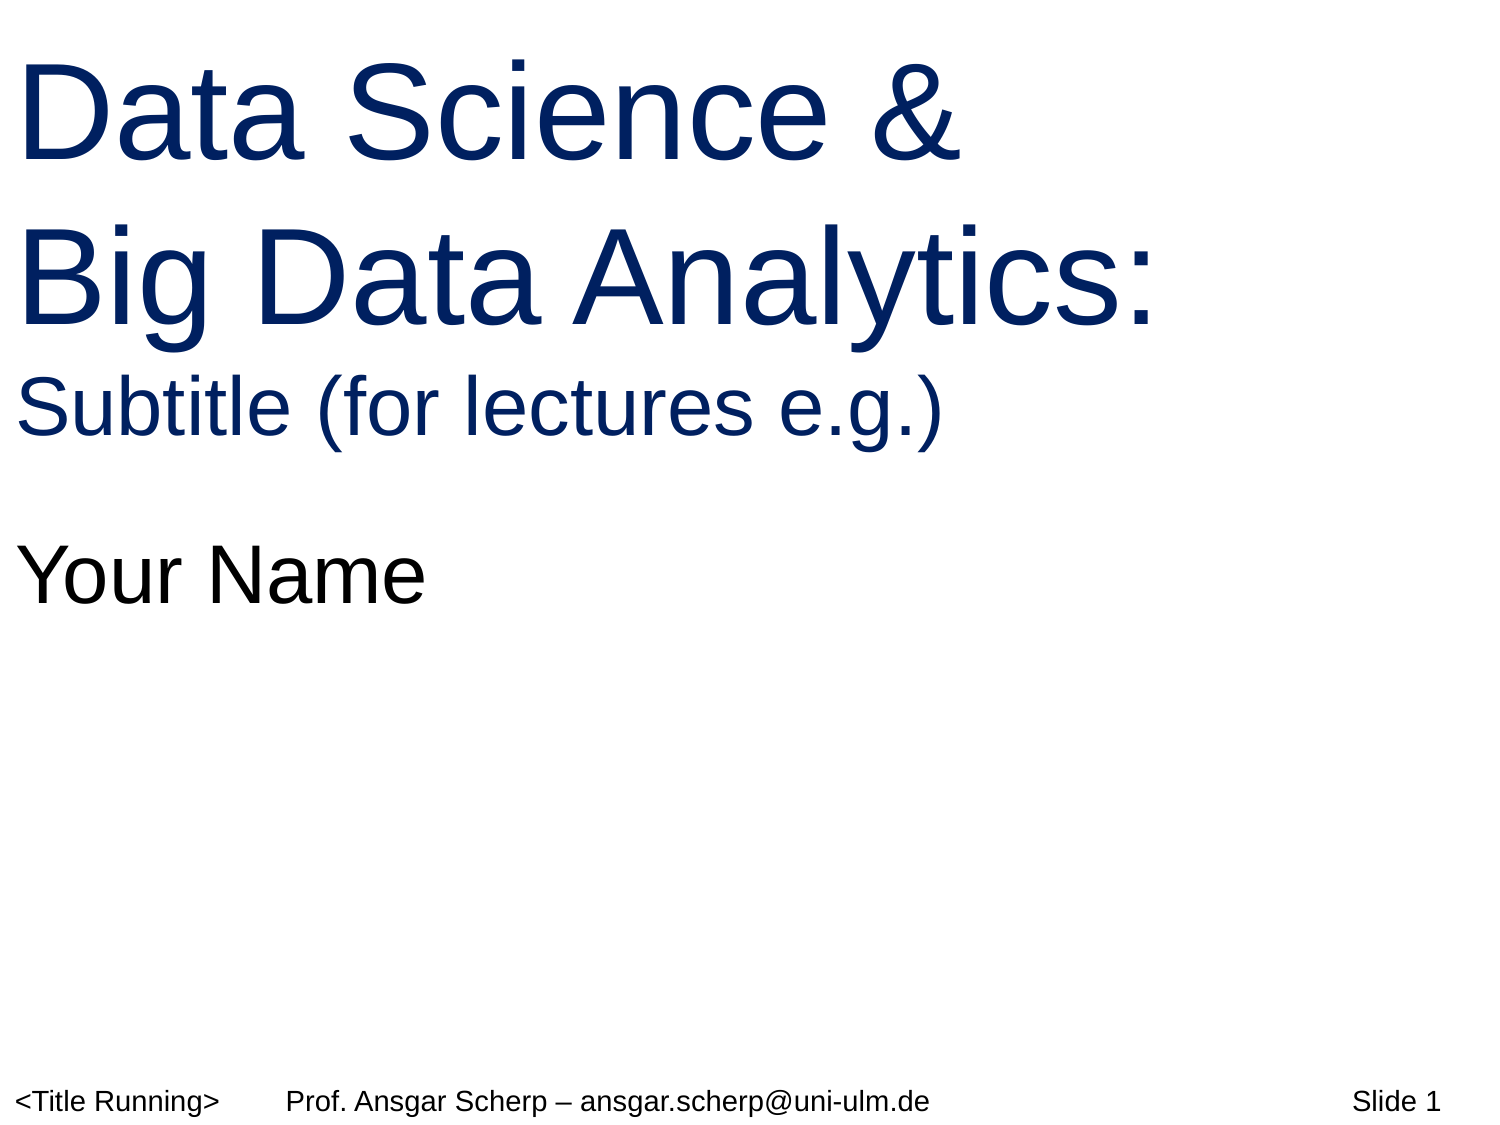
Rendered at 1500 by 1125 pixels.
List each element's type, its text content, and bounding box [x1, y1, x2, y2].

title Data Science & Big Data Analytics: Subtitle (for lectures e.g.) [0, 112, 1500, 363]
text_box Your Name [0, 512, 1500, 663]
